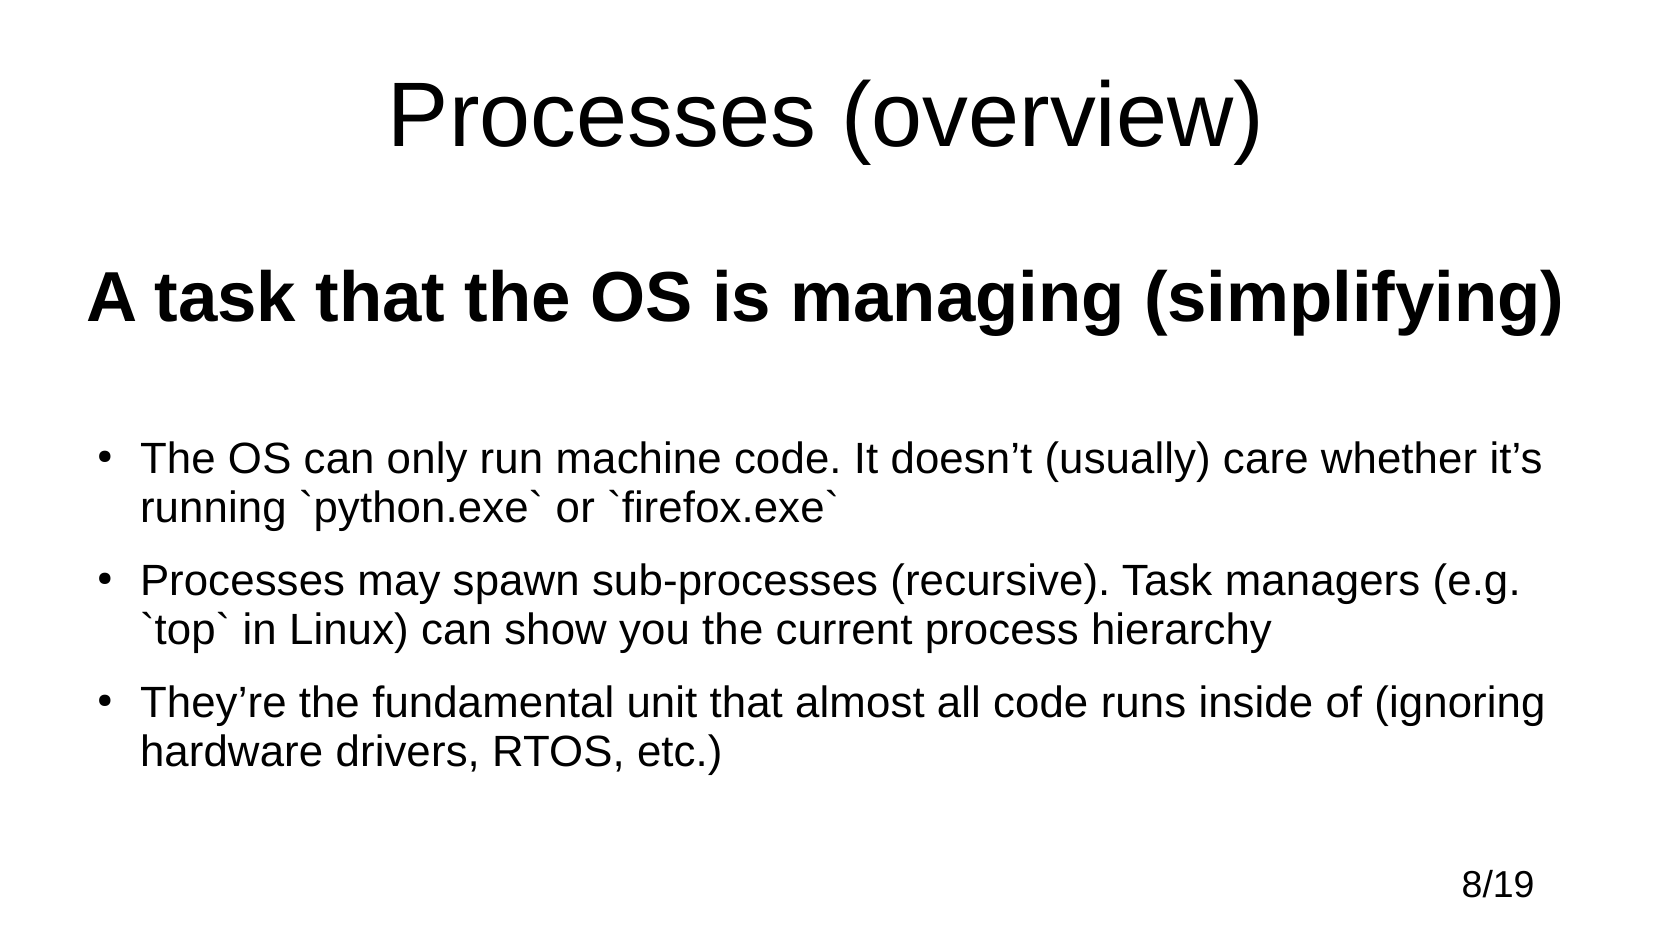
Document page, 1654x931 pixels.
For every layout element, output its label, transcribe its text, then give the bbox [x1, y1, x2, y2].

list A task that the OS is managing (simplifying) The OS can only run machine code. It doesn’t (usually) care whether it’s running `python.exe` or `firefox.exe` Processes may spawn sub-processes (recursive). Task managers (e.g. `top` in Linux) can show you the current process hierarchy They’re the fundamental unit that almost all code runs inside of (ignoring hardware drivers, RTOS, etc.) [82, 257, 1571, 798]
text_box <number>/19 [1446, 856, 1625, 931]
title Processes (overview) [82, 37, 1571, 193]
